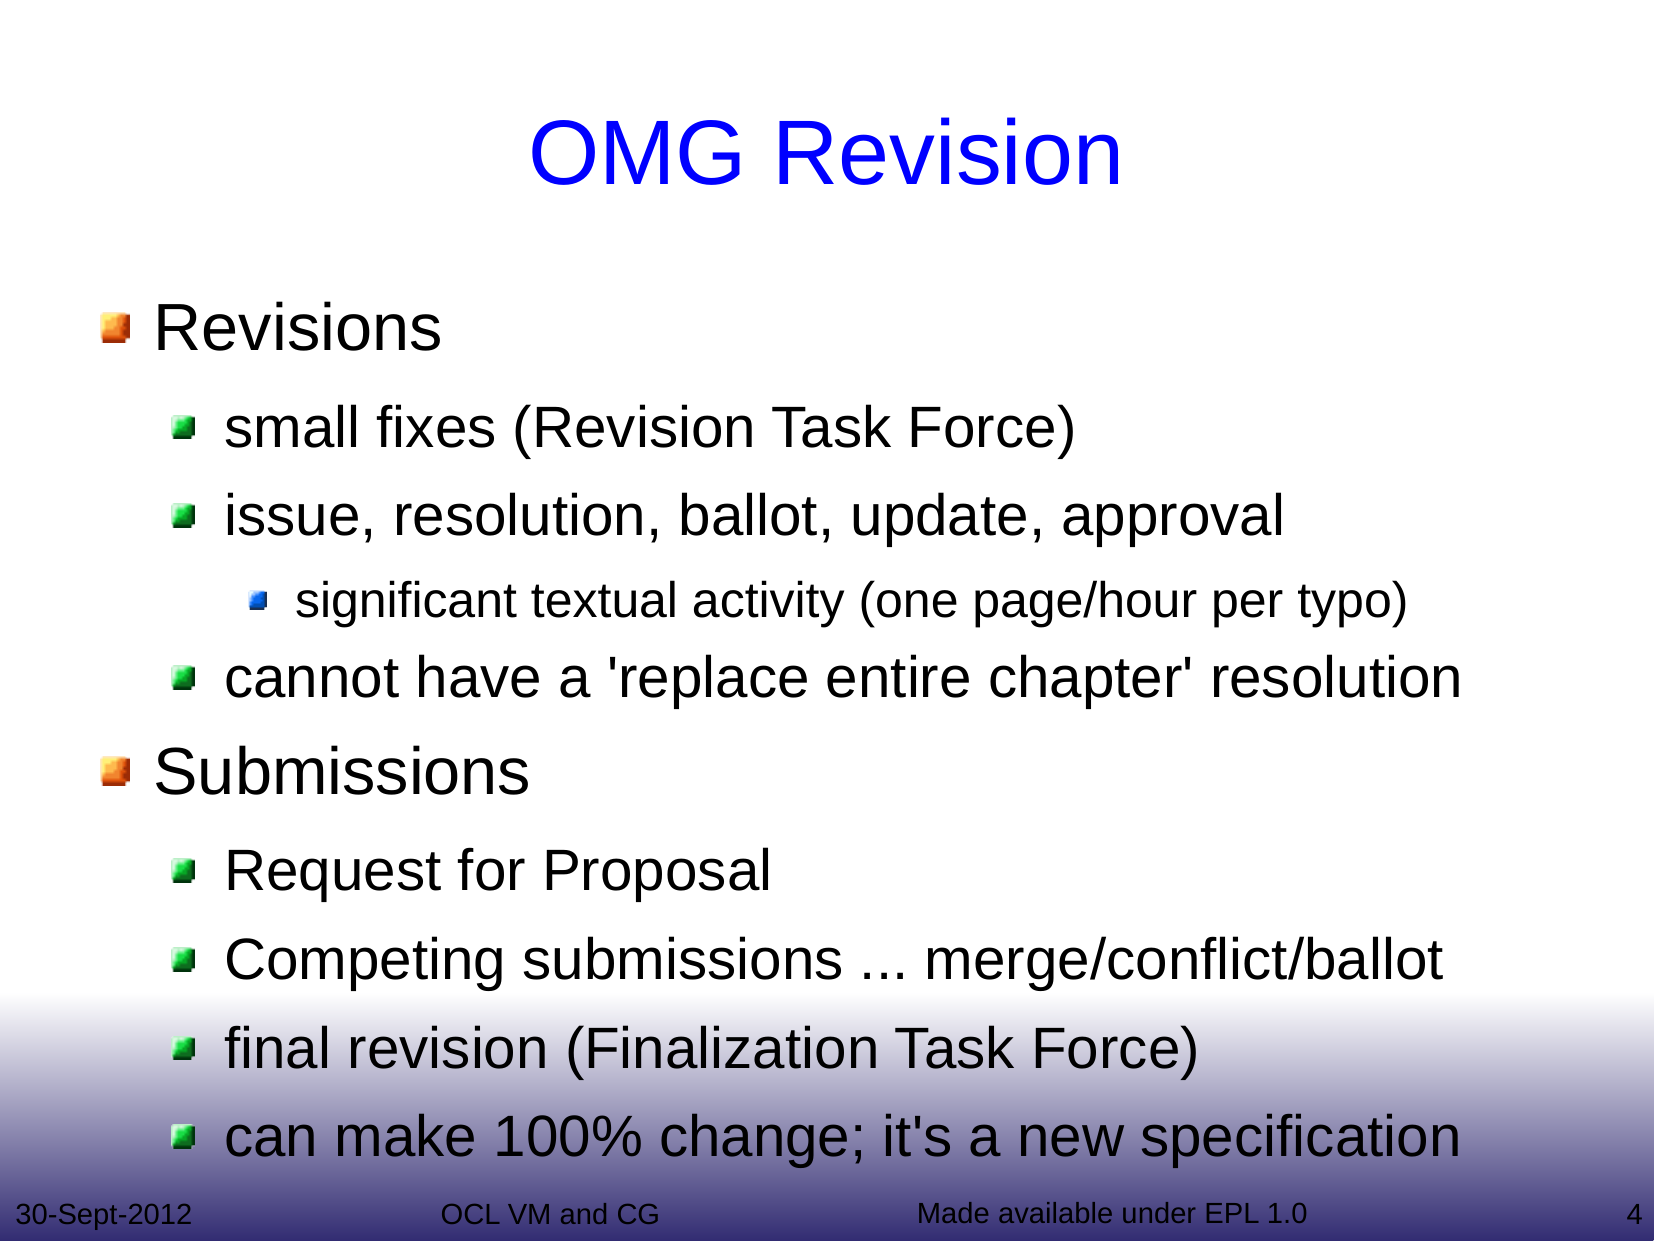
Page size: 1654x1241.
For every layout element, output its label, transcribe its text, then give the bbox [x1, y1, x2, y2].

list Revisions small fixes (Revision Task Force) issue, resolution, ballot, update, approval significant textual activity (one page/hour per typo) cannot have a 'replace entire chapter' resolution Submissions Request for Proposal Competing submissions ... merge/conflict/ballot final revision (Finalization Task Force) can make 100% change; it's a new specification [82, 290, 1571, 1168]
title OMG Revision [82, 49, 1571, 257]
